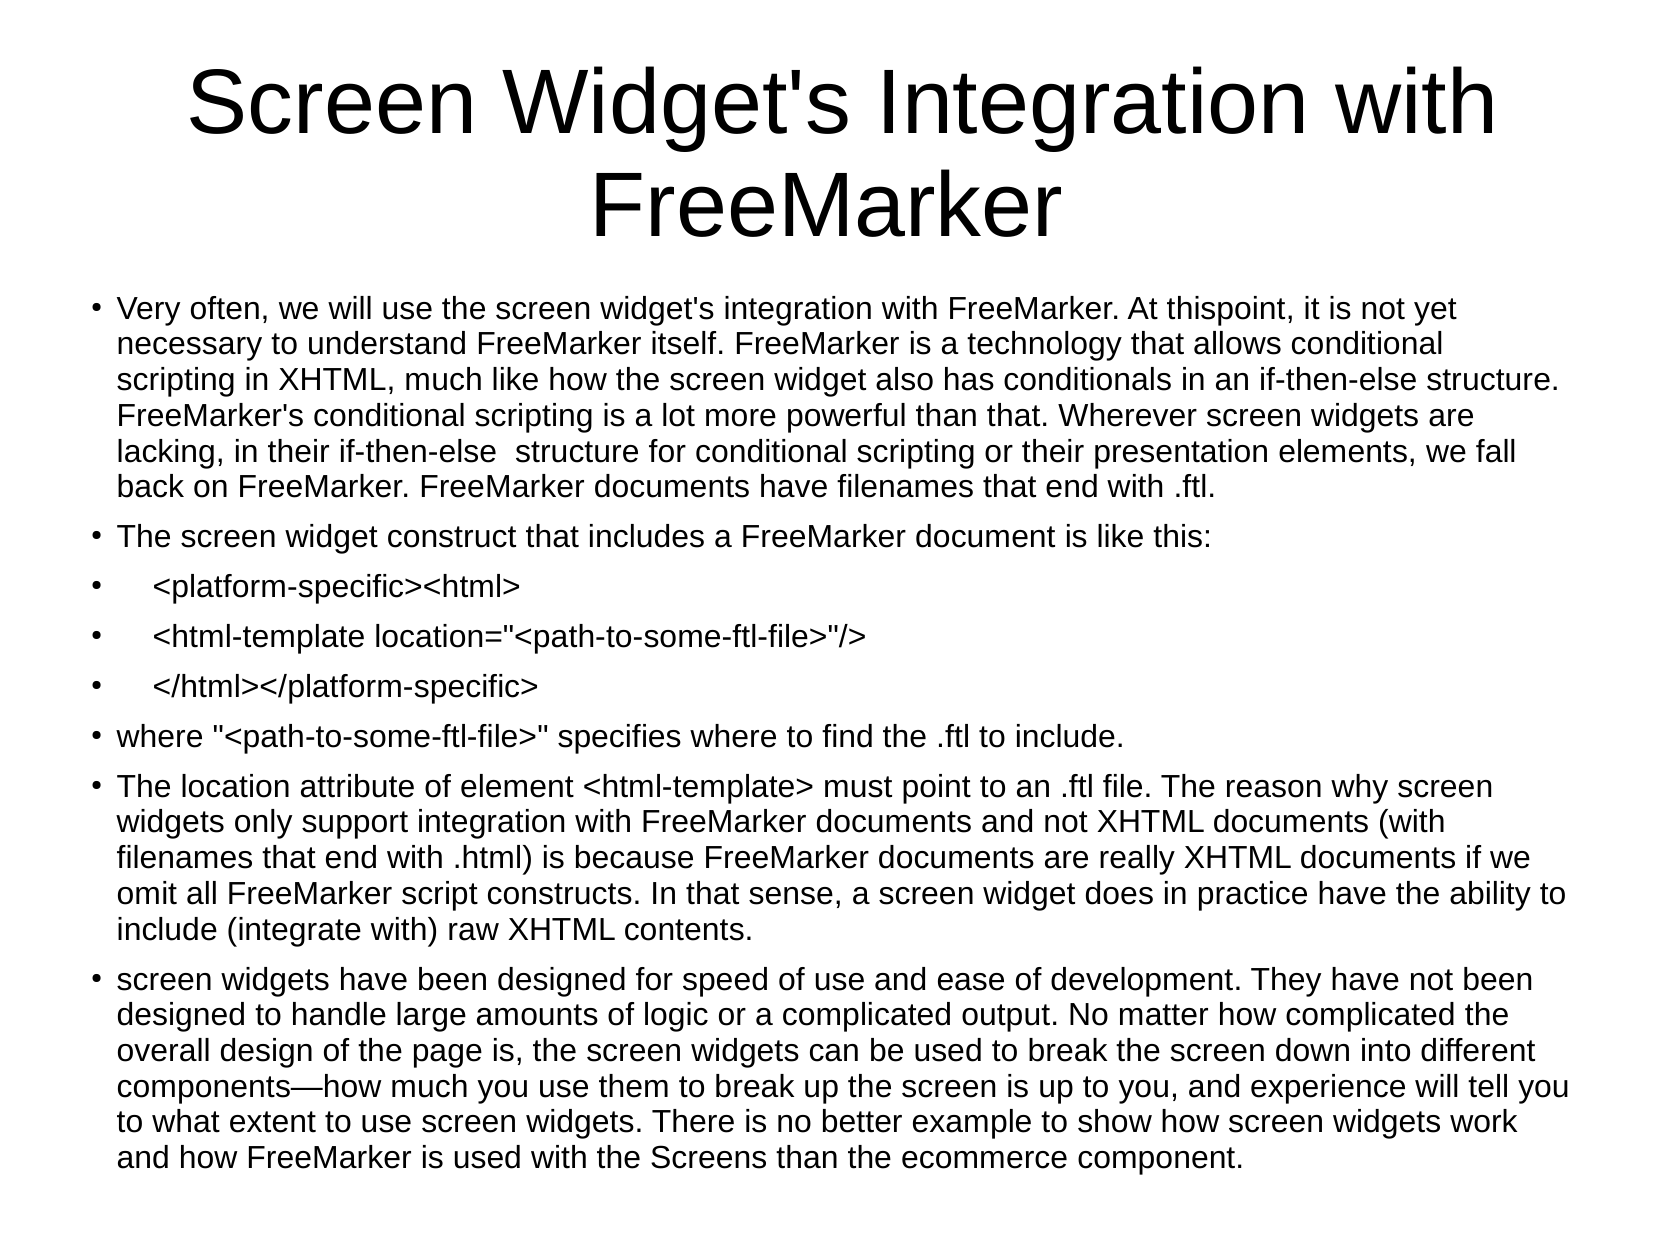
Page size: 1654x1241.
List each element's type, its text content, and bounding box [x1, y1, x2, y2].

title Screen Widget's Integration with FreeMarker [82, 39, 1571, 267]
list Very often, we will use the screen widget's integration with FreeMarker. At thispoint, it is not yet necessary to understand FreeMarker itself. FreeMarker is a technology that allows conditional scripting in XHTML, much like how the screen widget also has conditionals in an if-then-else structure. FreeMarker's conditional scripting is a lot more powerful than that. Wherever screen widgets are lacking, in their if-then-else structure for conditional scripting or their presentation elements, we fall back on FreeMarker. FreeMarker documents have filenames that end with .ftl. The screen widget construct that includes a FreeMarker document is like this: <platform-specific><html> <html-template location="<path-to-some-ftl-file>"/> </html></platform-specific> where "<path-to-some-ftl-file>" specifies where to find the .ftl to include. The location attribute of element <html-template> must point to an .ftl file. The reason why screen widgets only support integration with FreeMarker documents and not XHTML documents (with filenames that end with .html) is because FreeMarker documents are really XHTML documents if we omit all FreeMarker script constructs. In that sense, a screen widget does in practice have the ability to include (integrate with) raw XHTML contents. screen widgets have been designed for speed of use and ease of development. They have not been designed to handle large amounts of logic or a complicated output. No matter how complicated the overall design of the page is, the screen widgets can be used to break the screen down into different components—how much you use them to break up the screen is up to you, and experience will tell you to what extent to use screen widgets. There is no better example to show how screen widgets work and how FreeMarker is used with the Screens than the ecommerce component. [82, 290, 1571, 1182]
